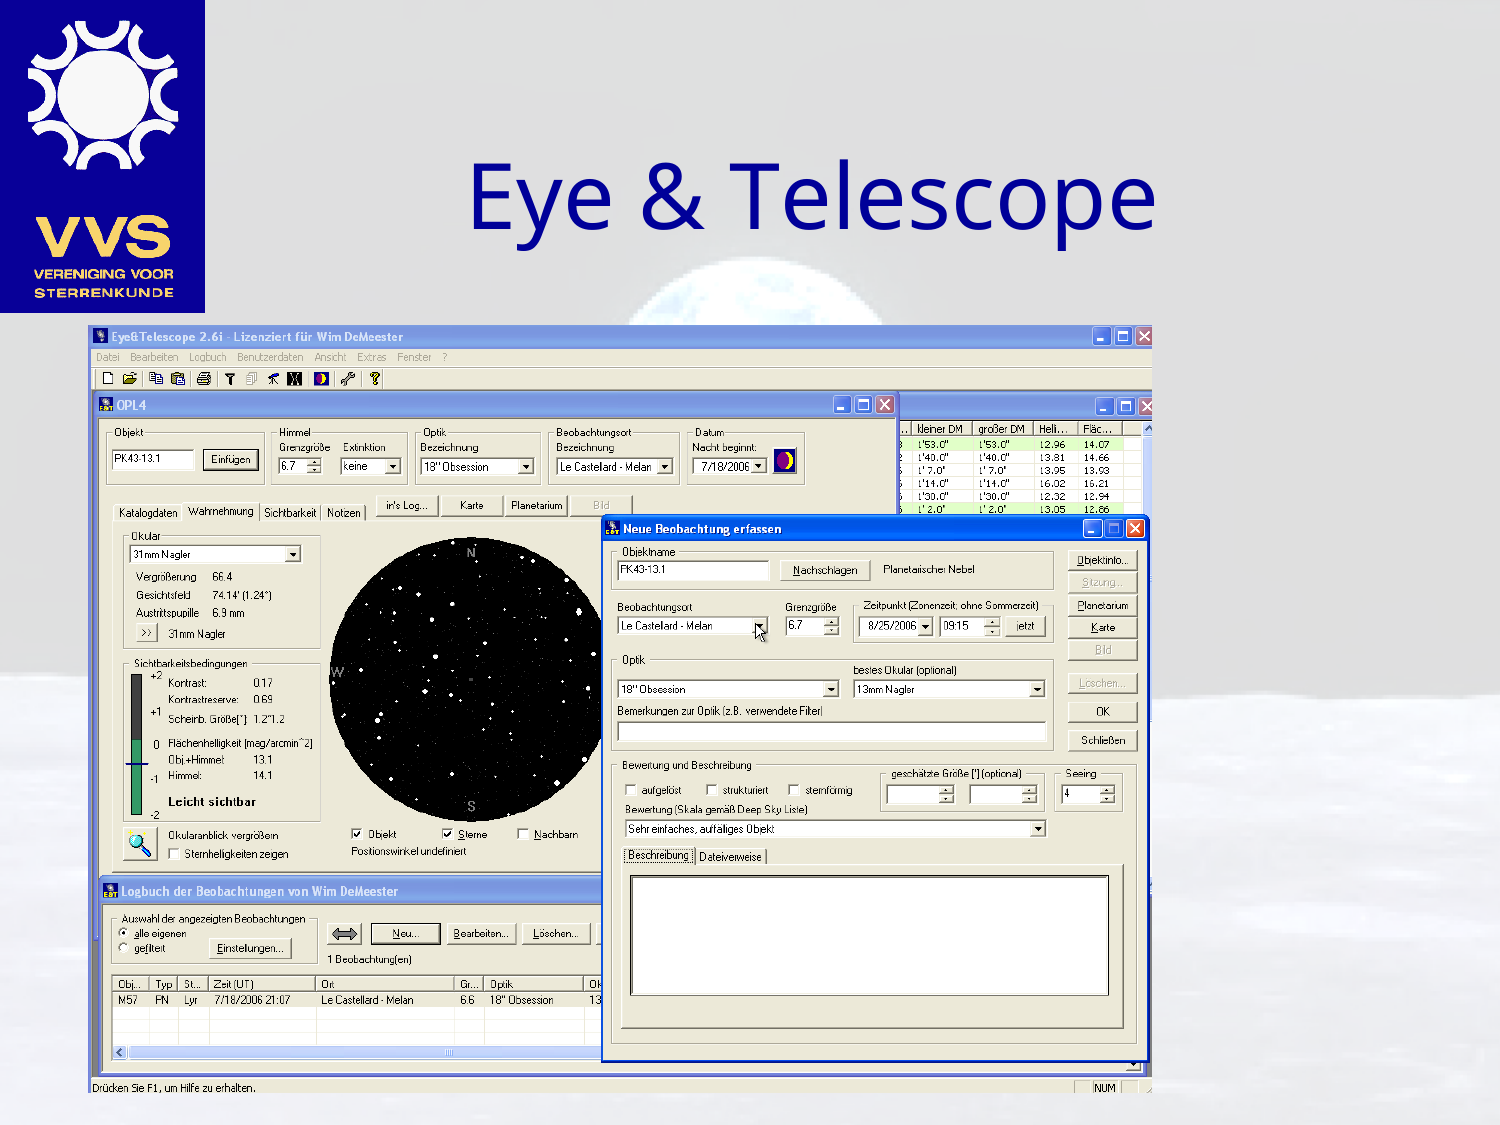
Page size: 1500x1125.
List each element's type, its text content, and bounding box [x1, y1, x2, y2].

title Eye & Telescope [237, 76, 1388, 312]
picture [88, 325, 1152, 1093]
picture [0, 0, 205, 313]
